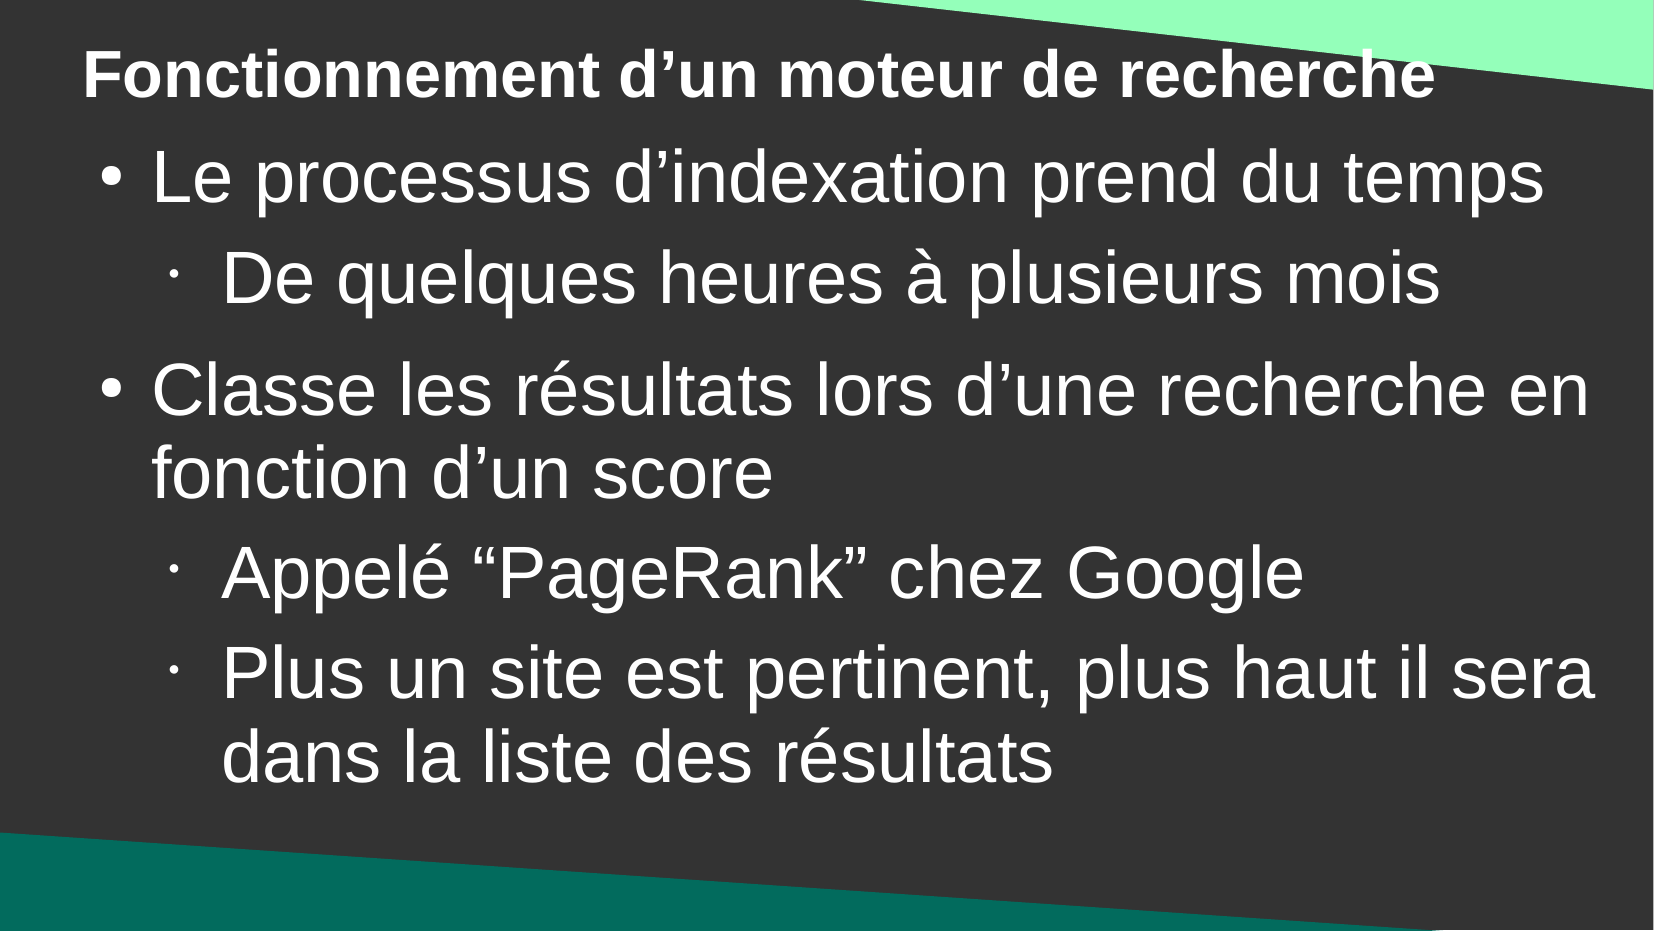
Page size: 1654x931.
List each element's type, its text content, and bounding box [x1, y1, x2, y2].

text_box [859, 0, 1654, 90]
list Le processus d’indexation prend du temps De quelques heures à plusieurs mois Classe les résultats lors d’une recherche en fonction d’un score Appelé “PageRank” chez Google Plus un site est pertinent, plus haut il sera dans la liste des résultats [80, 135, 1620, 804]
title Fonctionnement d’un moteur de recherche [82, 37, 1571, 122]
